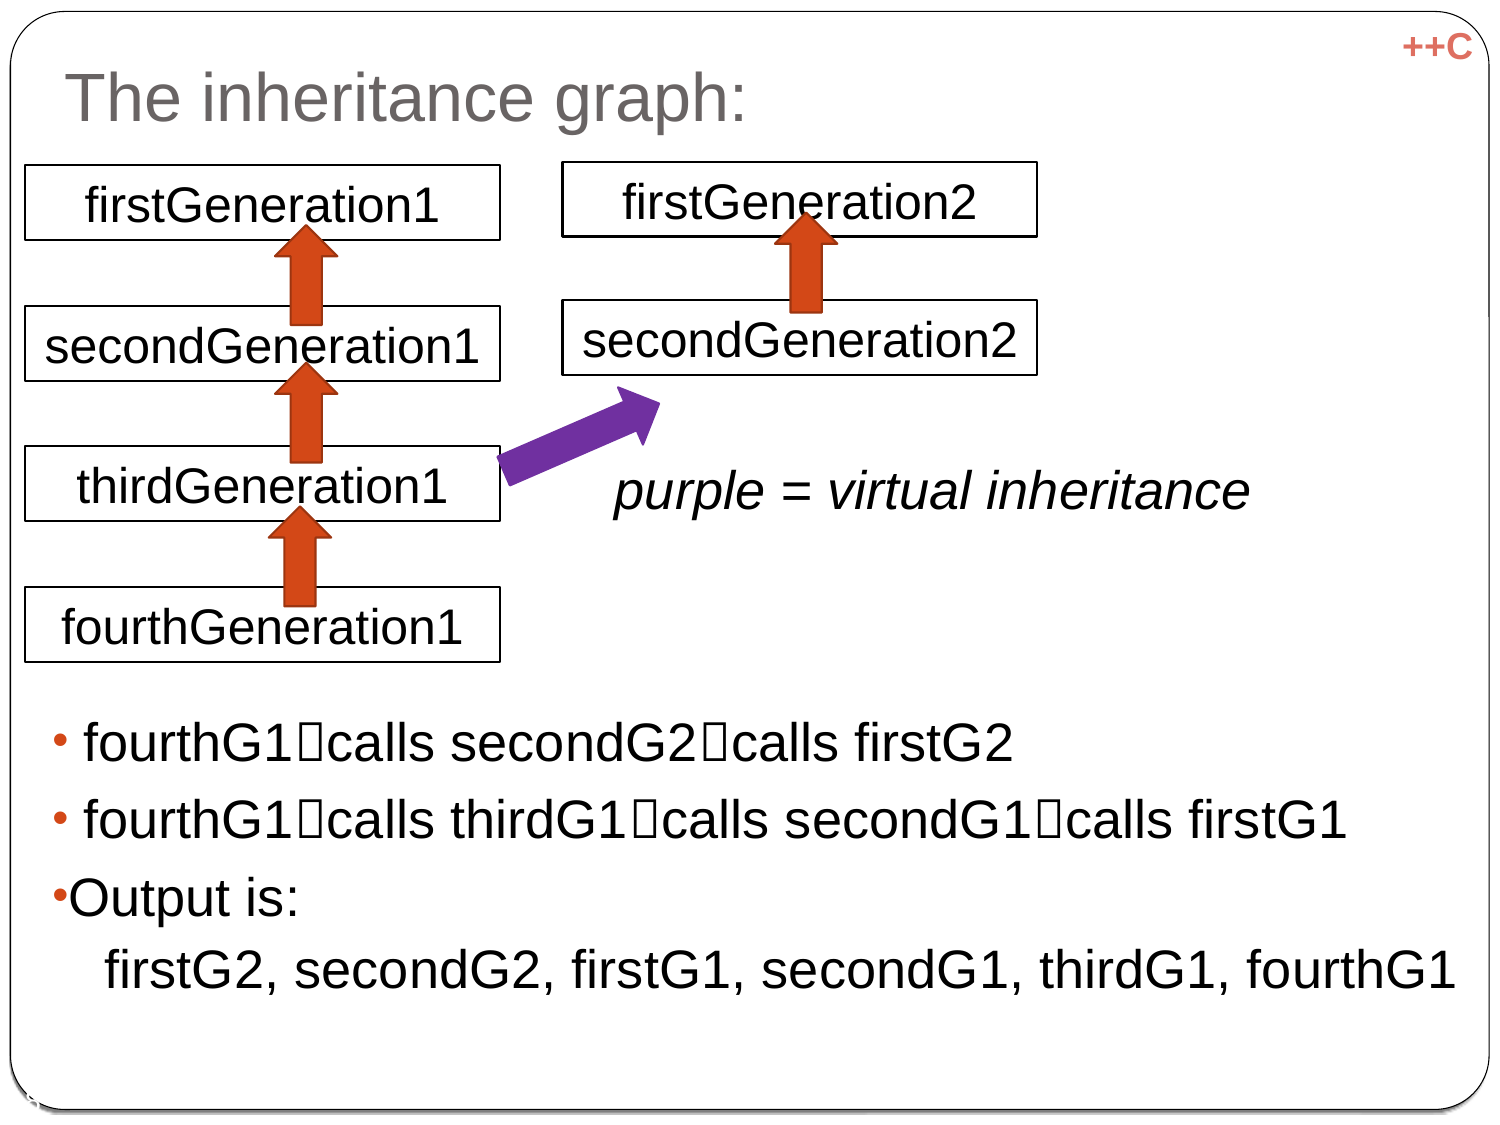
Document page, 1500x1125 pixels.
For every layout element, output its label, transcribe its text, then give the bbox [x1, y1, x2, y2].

text_box secondGeneration2 [562, 299, 1038, 375]
text_box [268, 506, 332, 607]
text_box [274, 362, 338, 463]
text_box [774, 212, 838, 313]
text_box secondGeneration1 [24, 305, 500, 381]
text_box [274, 224, 338, 325]
title The inheritance graph: [50, 45, 1450, 150]
text_box firstGeneration1 [24, 165, 500, 241]
text_box [497, 387, 660, 486]
slide_number <number> [0, 1074, 50, 1125]
list fourthG1calls secondG2calls firstG2 fourthG1calls thirdG1calls secondG1calls firstG1 Output is: firstG2, secondG2, firstG1, secondG1, thirdG1, fourthG1 [37, 699, 1500, 1075]
text_box firstGeneration2 [562, 161, 1038, 237]
text_box fourthGeneration1 [24, 586, 500, 662]
text_box thirdGeneration1 [24, 446, 500, 522]
text_box purple = virtual inheritance [600, 453, 1396, 555]
